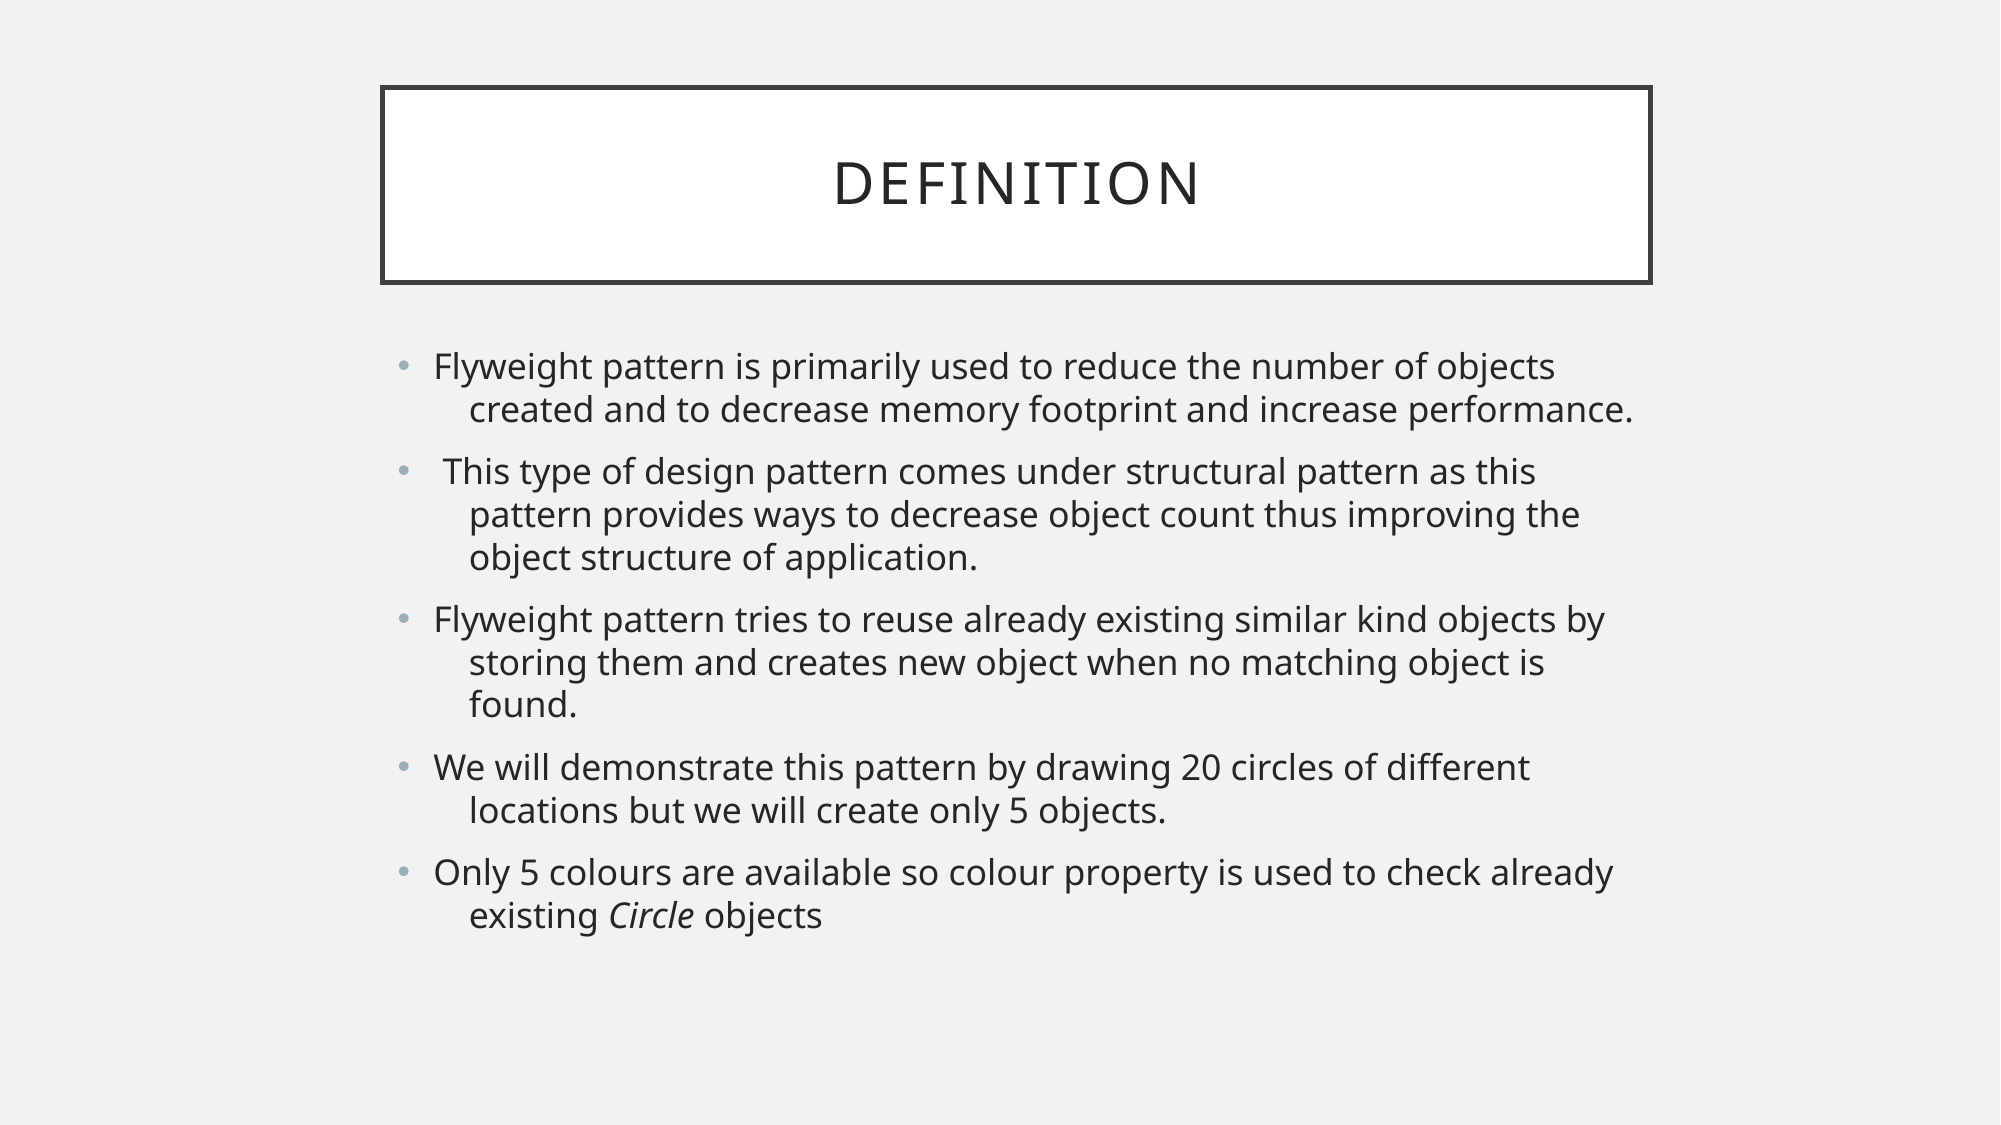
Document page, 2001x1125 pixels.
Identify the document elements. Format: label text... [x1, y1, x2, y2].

title definition [382, 87, 1651, 283]
list Flyweight pattern is primarily used to reduce the number of objects created and to decrease memory footprint and increase performance. This type of design pattern comes under structural pattern as this pattern provides ways to decrease object count thus improving the object structure of application. Flyweight pattern tries to reuse already existing similar kind objects by storing them and creates new object when no matching object is found. We will demonstrate this pattern by drawing 20 circles of different locations but we will create only 5 objects. Only 5 colours are available so colour property is used to check already existing Circle objects [382, 336, 1651, 950]
